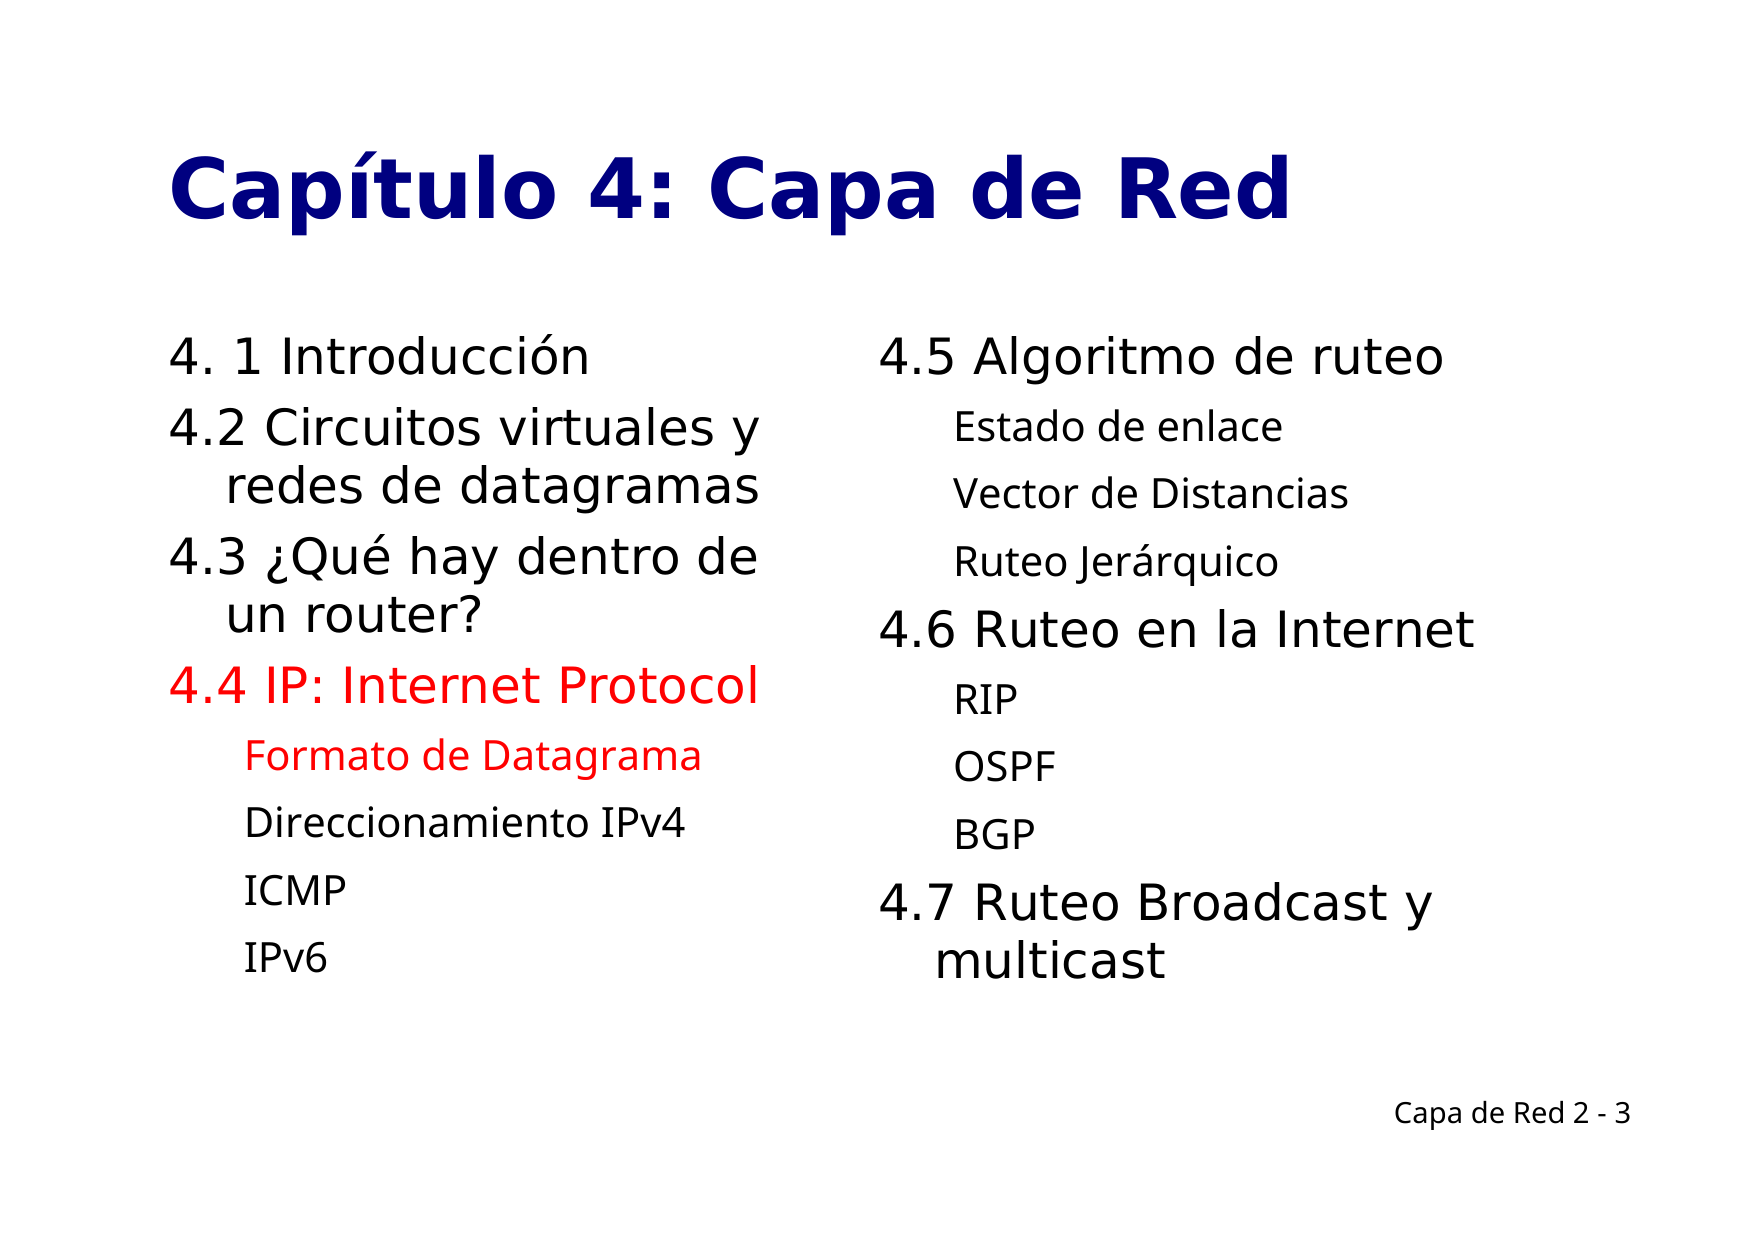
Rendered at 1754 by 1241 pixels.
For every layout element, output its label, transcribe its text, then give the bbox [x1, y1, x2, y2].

list 4.5 Algoritmo de ruteo Estado de enlace Vector de Distancias Ruteo Jerárquico 4.6 Ruteo en la Internet RIP OSPF BGP 4.7 Ruteo Broadcast y multicast [863, 320, 1546, 1155]
list 4. 1 Introducción 4.2 Circuitos virtuales y redes de datagramas 4.3 ¿Qué hay dentro de un router? 4.4 IP: Internet Protocol Formato de Datagrama Direccionamiento IPv4 ICMP IPv6 [153, 320, 836, 1144]
title Capítulo 4: Capa de Red [154, 95, 1546, 284]
